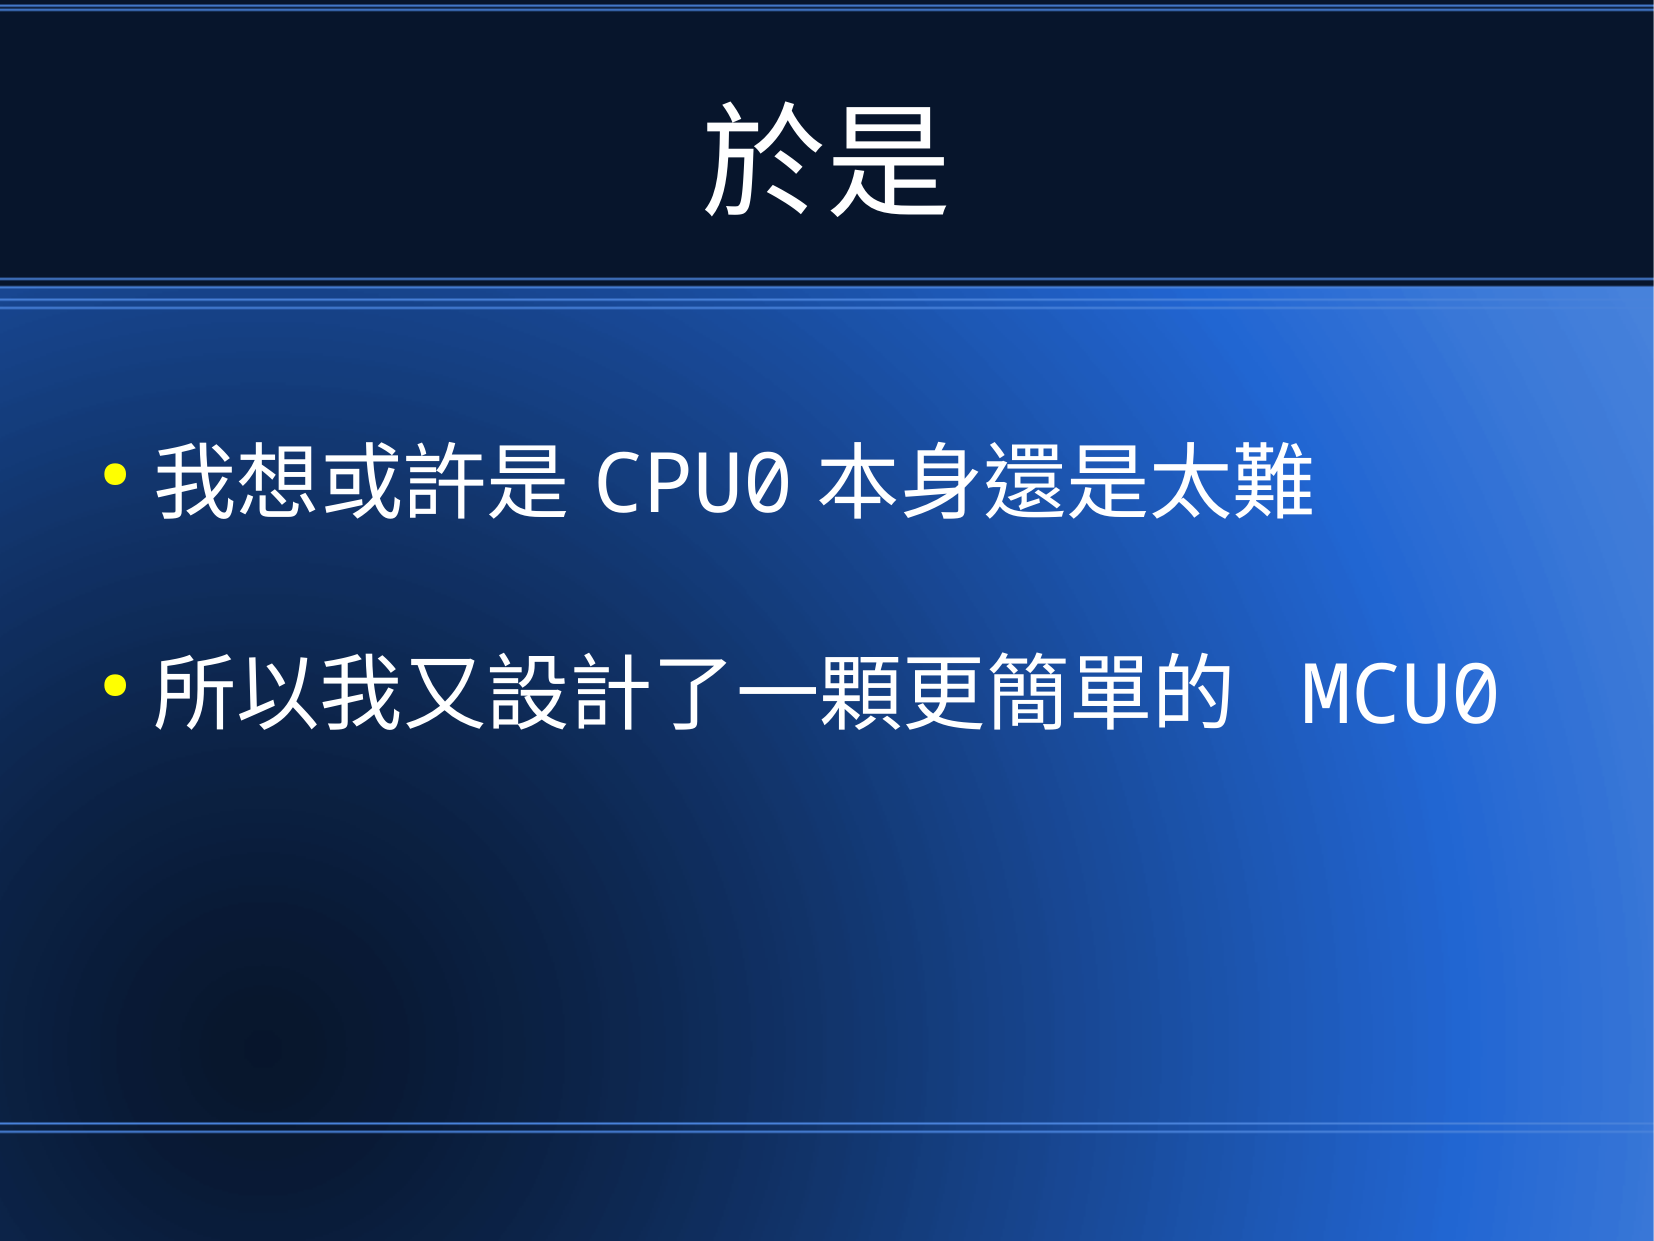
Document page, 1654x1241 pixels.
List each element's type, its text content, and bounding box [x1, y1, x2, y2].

title 於是 [82, 49, 1571, 257]
list 我想或許是CPU0本身還是太難 所以我又設計了一顆更簡單的 MCU0 [82, 355, 1571, 1241]
picture [0, 0, 1654, 1241]
